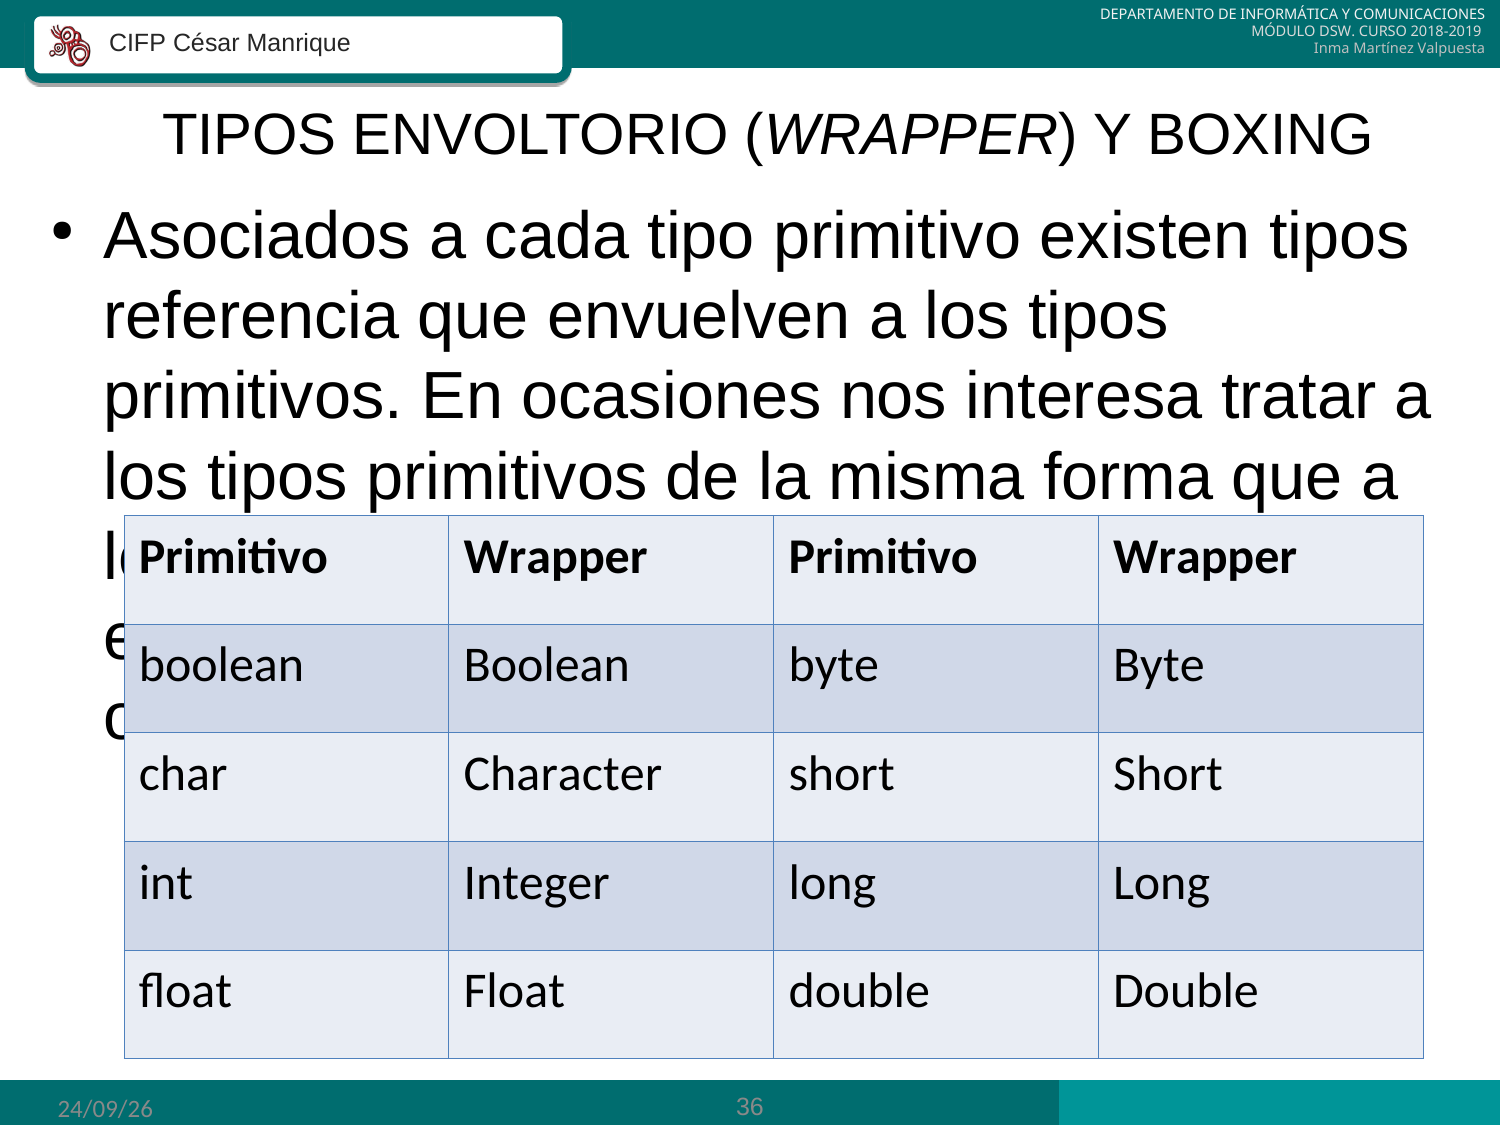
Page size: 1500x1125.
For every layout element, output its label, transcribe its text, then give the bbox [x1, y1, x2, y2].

table_header Primitivo [125, 516, 448, 624]
table_cell char [125, 733, 448, 841]
table_cell Boolean [449, 625, 773, 732]
table_cell Byte [1099, 625, 1423, 732]
table_cell short [774, 733, 1098, 841]
table_cell double [774, 951, 1098, 1058]
table_header Wrapper [449, 516, 773, 624]
text_box 18/09/18 [42, 1085, 344, 1125]
table_cell Long [1099, 842, 1423, 950]
table_cell Double [1099, 951, 1423, 1058]
table_cell Short [1099, 733, 1423, 841]
table_header Wrapper [1099, 516, 1423, 624]
table_cell Character [449, 733, 773, 841]
list Asociados a cada tipo primitivo existen tipos referencia que envuelven a los tipos primitivos. En ocasiones nos interesa tratar a los tipos primitivos de la misma forma que a los tipos referencia y además los tipos envoltorio proporcionan una serie de operaciones útiles para nosotros. [17, 184, 1483, 1059]
table_cell int [125, 842, 448, 950]
text_box <número> [512, 1082, 988, 1125]
table_header Primitivo [774, 516, 1098, 624]
table_cell byte [774, 625, 1098, 732]
table_cell long [774, 842, 1098, 950]
title TIPOS ENVOLTORIO (WRAPPER) Y BOXING [17, 90, 1483, 173]
table_cell Integer [449, 842, 773, 950]
table_cell boolean [125, 625, 448, 732]
table_cell Float [449, 951, 773, 1058]
picture [47, 23, 93, 67]
table_cell float [125, 951, 448, 1058]
